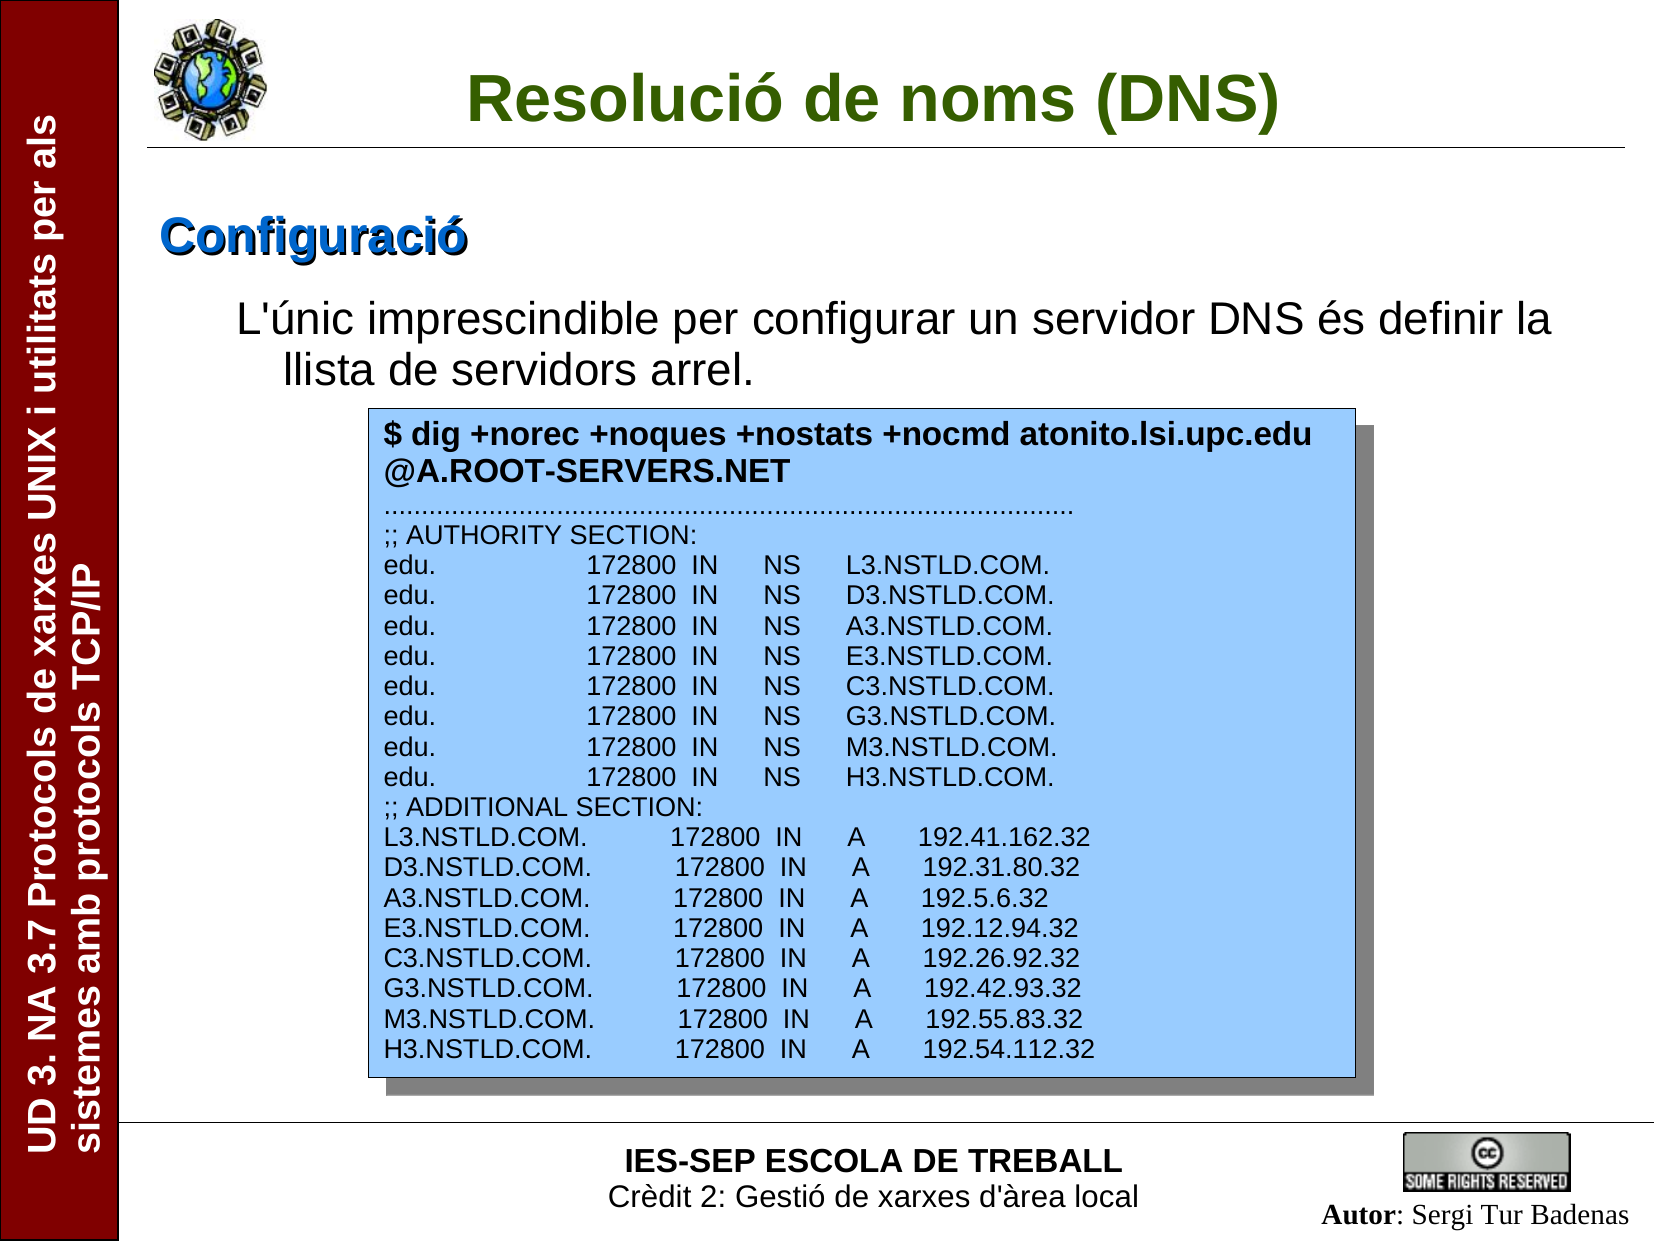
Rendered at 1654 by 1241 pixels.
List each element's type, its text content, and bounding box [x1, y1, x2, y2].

picture [154, 19, 268, 49]
picture [1403, 1132, 1571, 1192]
text_box $ dig +norec +noques +nostats +nocmd atonito.lsi.upc.edu @A.ROOT-SERVERS.NET ............................................................................................ ;; AUTHORITY SECTION: edu. 172800 IN NS L3.NSTLD.COM. edu. 172800 IN NS D3.NSTLD.COM. edu. 172800 IN NS A3.NSTLD.COM. edu. 172800 IN NS E3.NSTLD.COM. edu. 172800 IN NS C3.NSTLD.COM. edu. 172800 IN NS G3.NSTLD.COM. edu. 172800 IN NS M3.NSTLD.COM. edu. 172800 IN NS H3.NSTLD.COM. ;; ADDITIONAL SECTION: L3.NSTLD.COM. 172800 IN A 192.41.162.32 D3.NSTLD.COM. 172800 IN A 192.31.80.32 A3.NSTLD.COM. 172800 IN A 192.5.6.32 E3.NSTLD.COM. 172800 IN A 192.12.94.32 C3.NSTLD.COM. 172800 IN A 192.26.92.32 G3.NSTLD.COM. 172800 IN A 192.42.93.32 M3.NSTLD.COM. 172800 IN A 192.55.83.32 H3.NSTLD.COM. 172800 IN A 192.54.112.32 [368, 408, 1356, 1078]
title Resolució de noms (DNS) [129, 49, 1619, 148]
list Configuració L'únic imprescindible per configurar un servidor DNS és definir la llista de servidors arrel. [141, 207, 1630, 1058]
